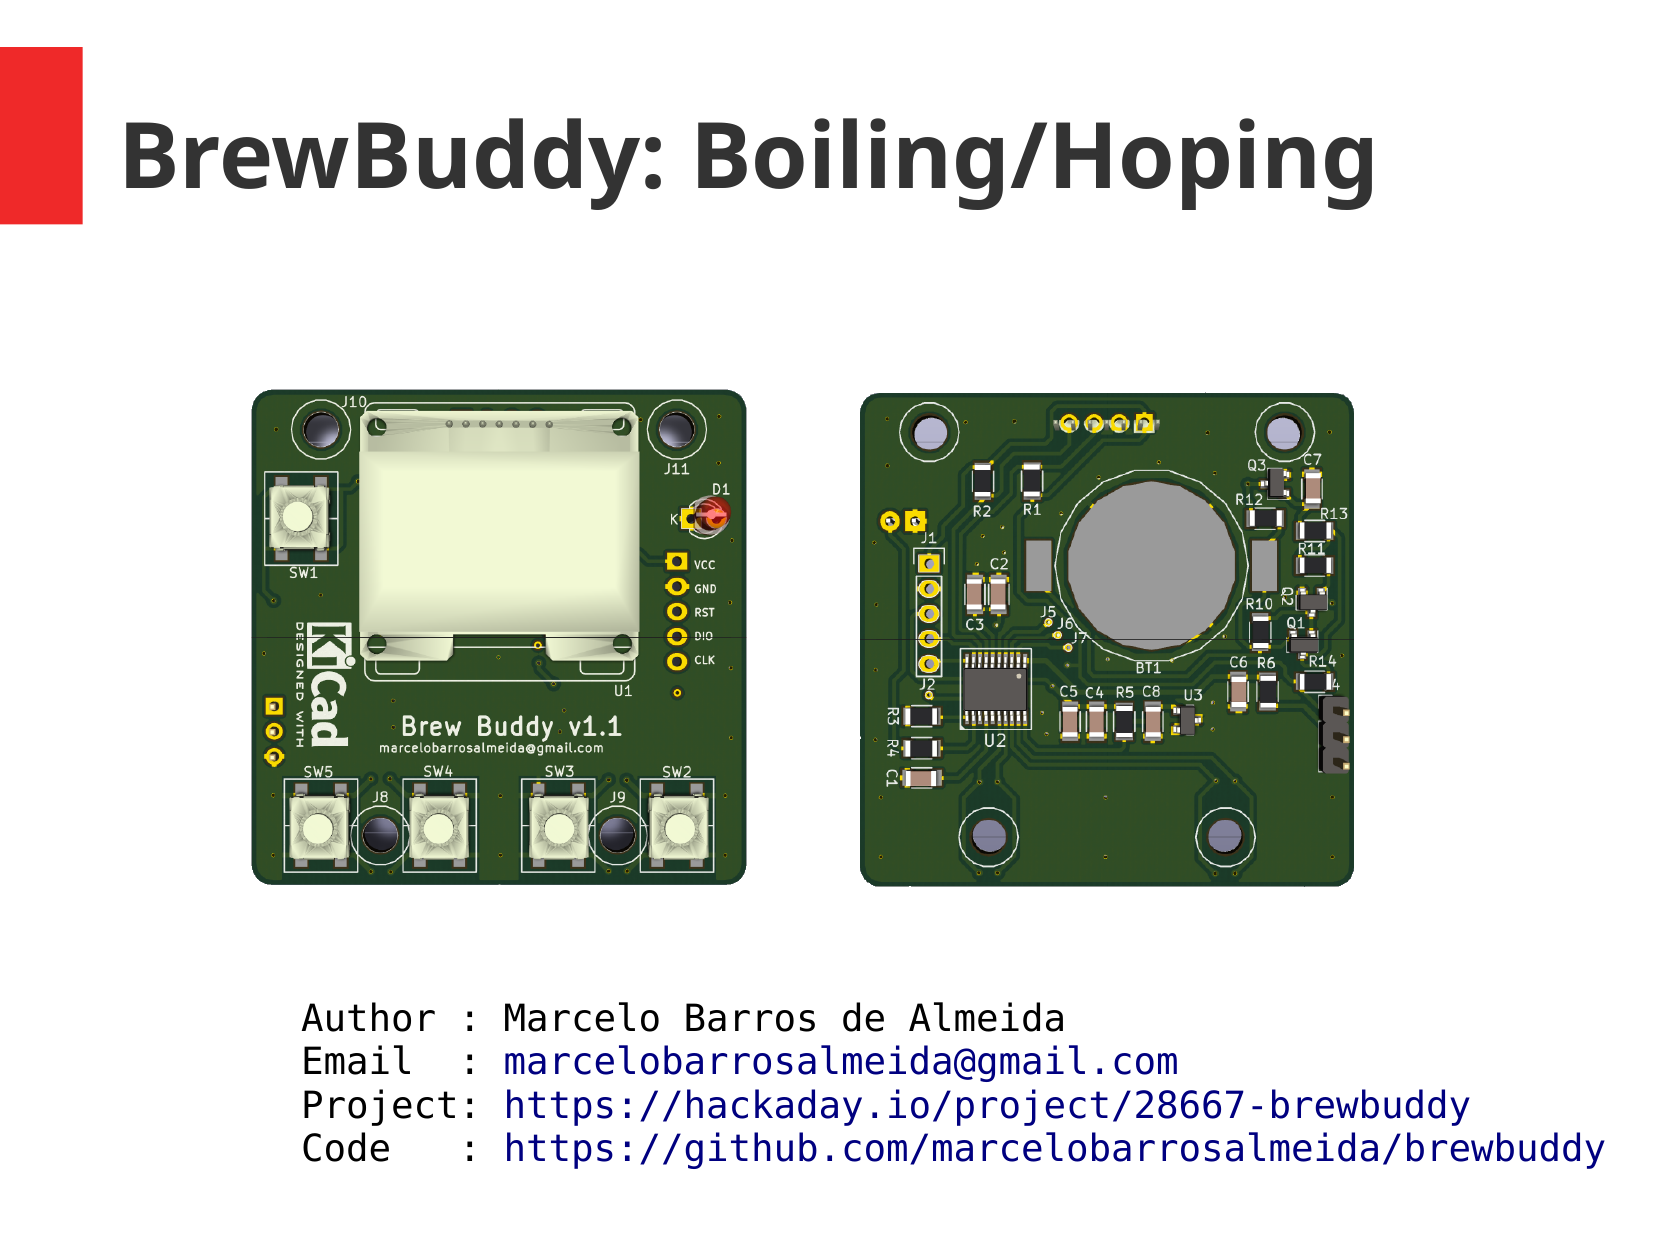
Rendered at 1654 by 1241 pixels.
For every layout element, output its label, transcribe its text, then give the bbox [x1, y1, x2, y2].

title BrewBuddy: Boiling/Hoping [118, 49, 1571, 257]
picture [248, 381, 750, 890]
subtitle Author : Marcelo Barros de Almeida Email : marcelobarrosalmeida@gmail.com Project: https://hackaday.io/project/28667-brewbuddy Code : https://github.com/marcelobarrosalmeida/brewbuddy [301, 889, 1654, 1224]
picture [856, 387, 1359, 890]
